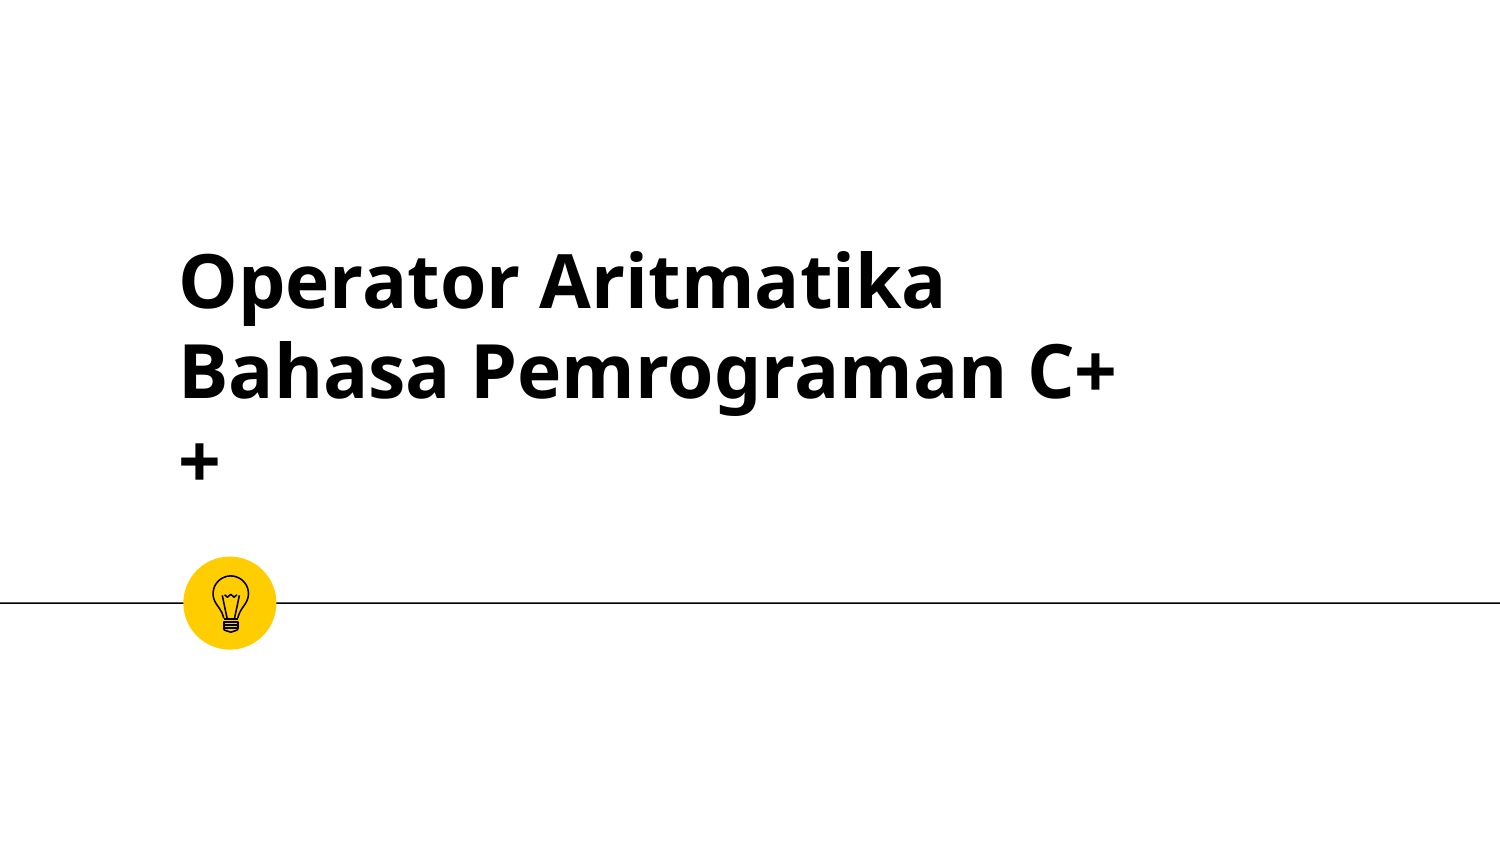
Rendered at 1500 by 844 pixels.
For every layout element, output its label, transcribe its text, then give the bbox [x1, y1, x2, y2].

title Operator Aritmatika Bahasa Pemrograman C++ [163, 328, 1135, 519]
